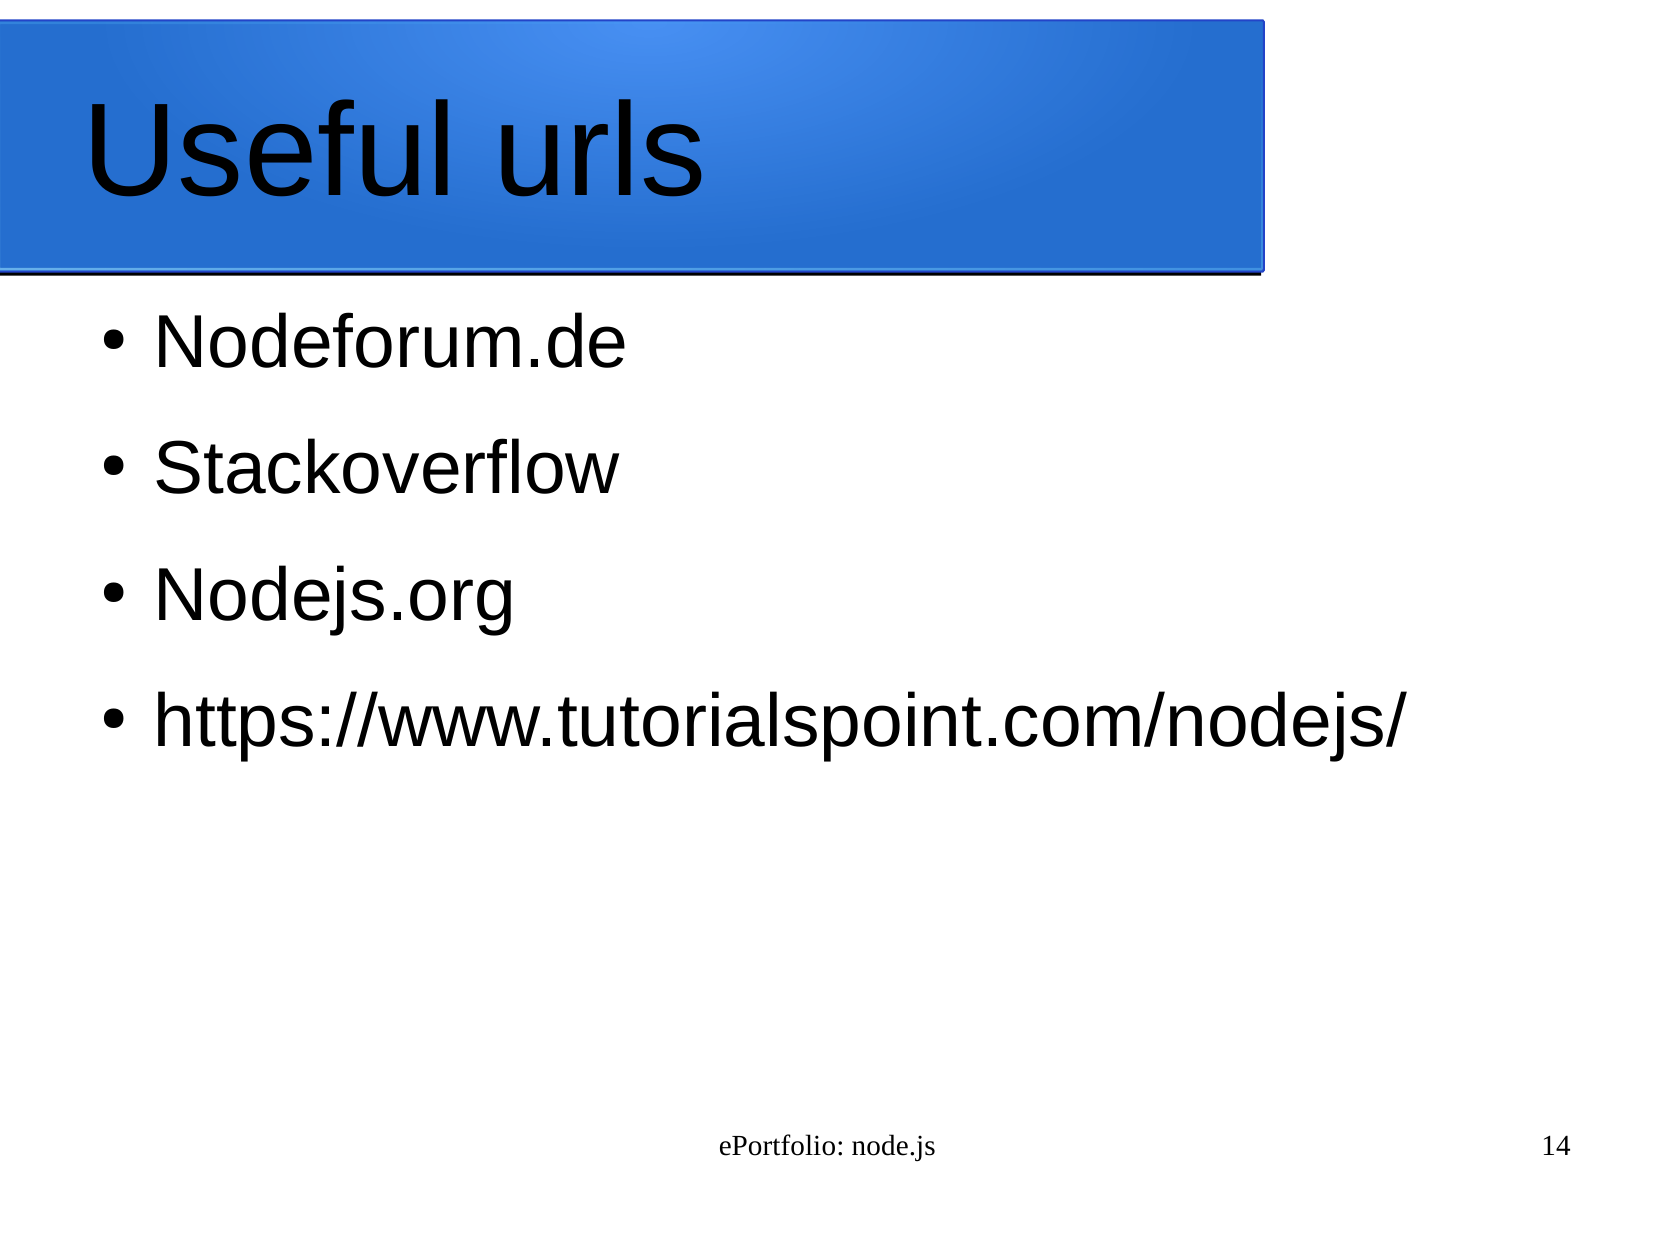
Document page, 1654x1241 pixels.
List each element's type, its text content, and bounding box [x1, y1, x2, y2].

title Useful urls [82, 47, 1235, 252]
list Nodeforum.de Stackoverflow Nodejs.org https://www.tutorialspoint.com/nodejs/ [82, 299, 1571, 1019]
